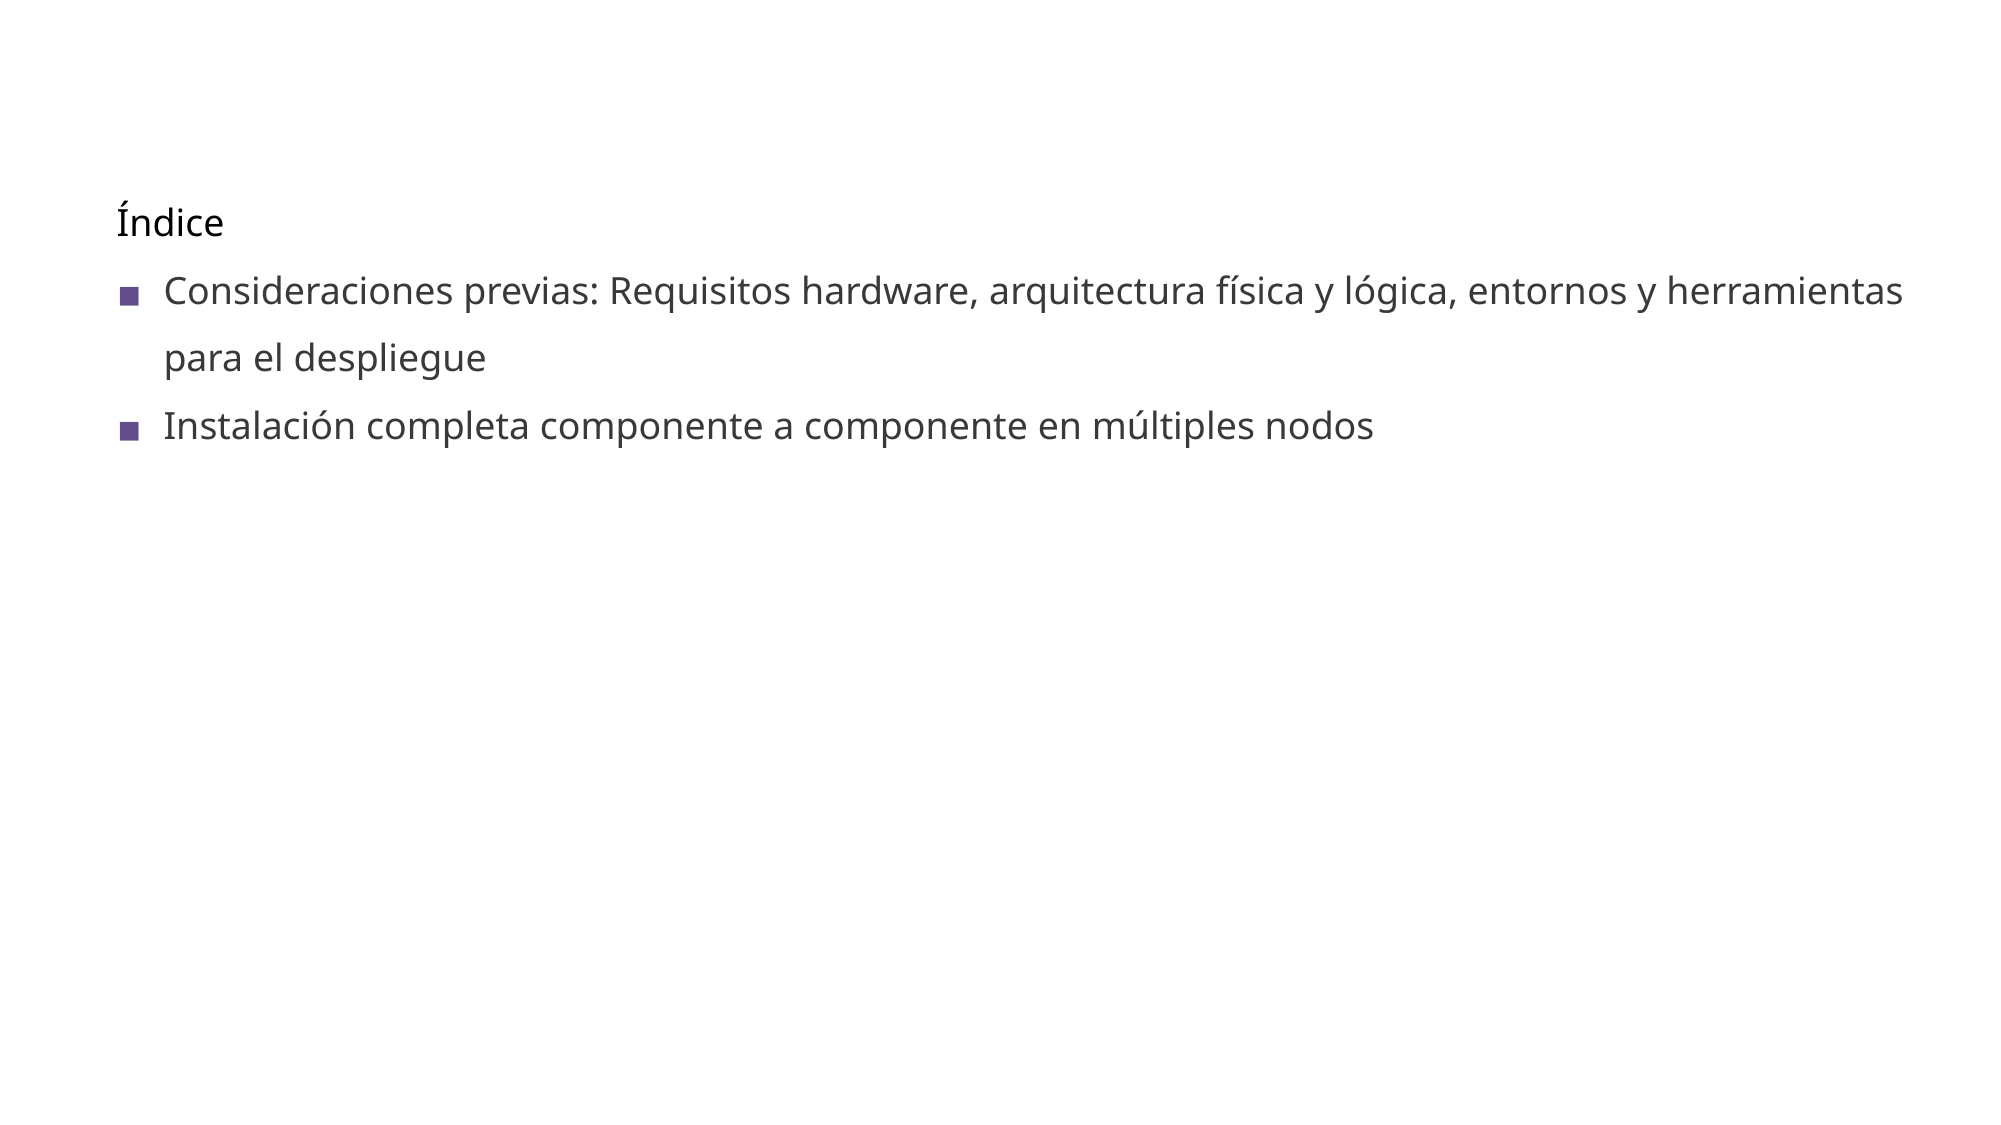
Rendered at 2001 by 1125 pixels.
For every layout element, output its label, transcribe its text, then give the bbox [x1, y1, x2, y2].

text_box Índice Consideraciones previas: Requisitos hardware, arquitectura física y lógica, entornos y herramientas para el despliegue Instalación completa componente a componente en múltiples nodos [101, 169, 1977, 382]
